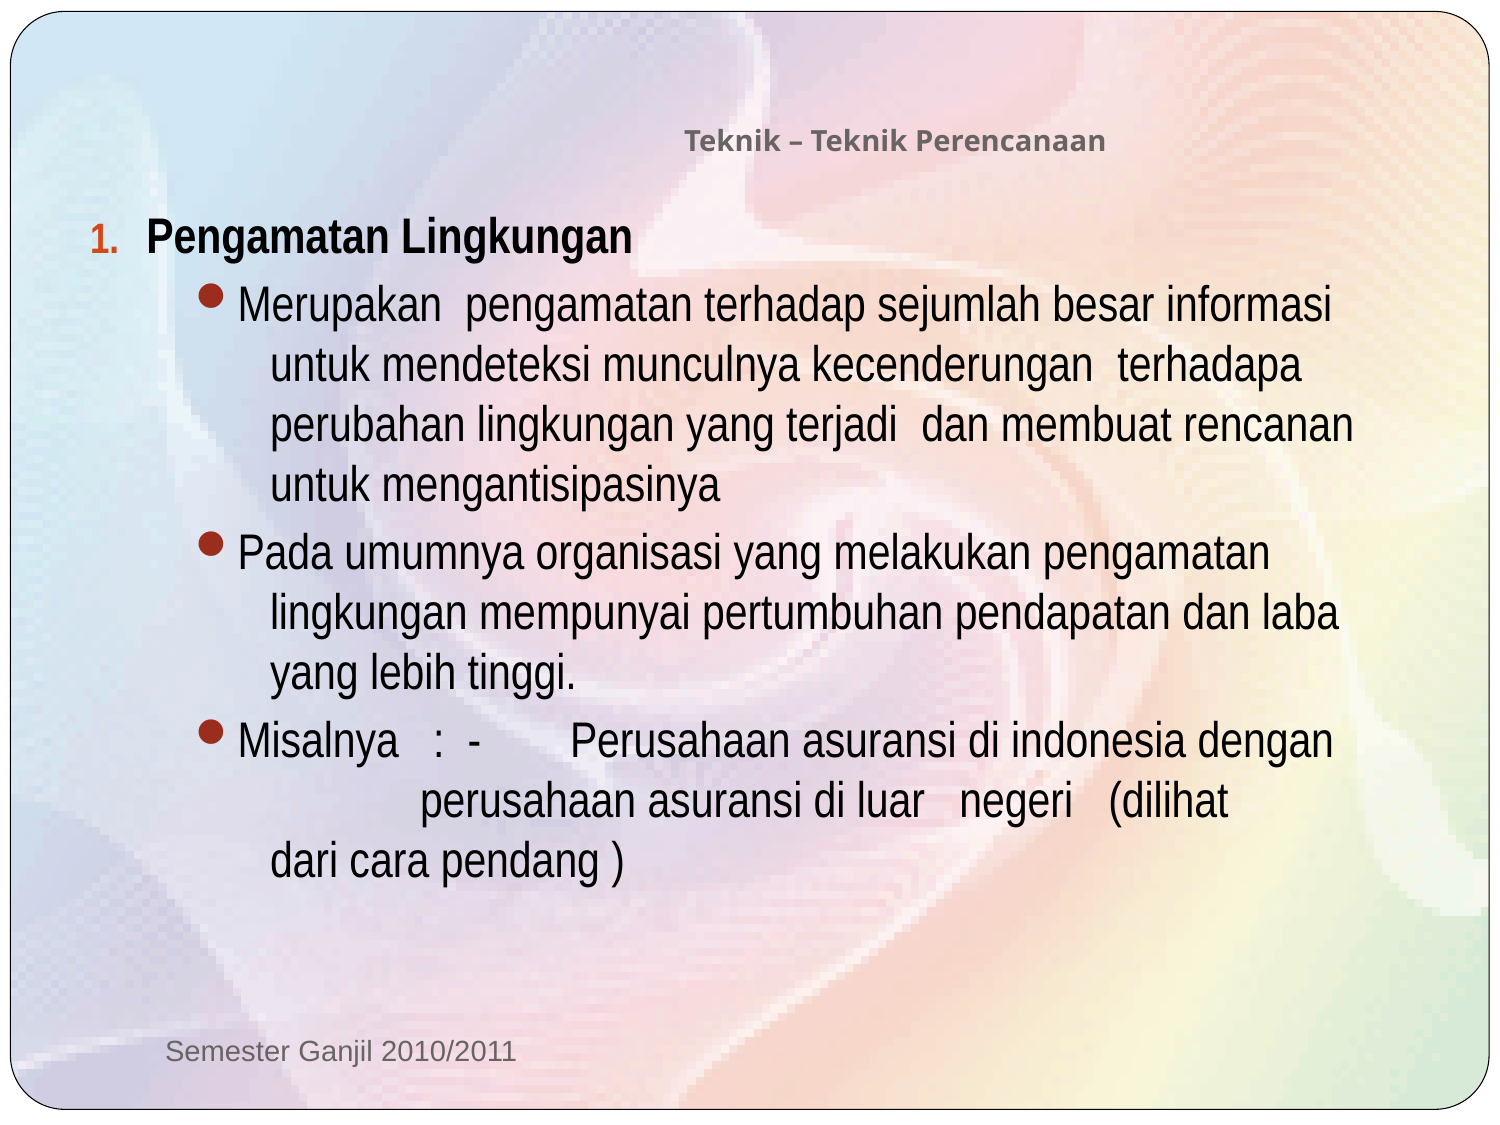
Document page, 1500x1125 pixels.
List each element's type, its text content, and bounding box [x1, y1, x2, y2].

text_box Semester Ganjil 2010/2011 [150, 1038, 801, 1088]
list Pengamatan Lingkungan Merupakan pengamatan terhadap sejumlah besar informasi untuk mendeteksi munculnya kecenderungan terhadapa perubahan lingkungan yang terjadi dan membuat rencanan untuk mengantisipasinya Pada umumnya organisasi yang melakukan pengamatan lingkungan mempunyai pertumbuhan pendapatan dan laba yang lebih tinggi. Misalnya : - Perusahaan asuransi di indonesia dengan perusahaan asuransi di luar negeri (dilihat dari cara pendang ) [75, 196, 1426, 1038]
title Teknik – Teknik Perencanaan [360, 66, 1439, 173]
